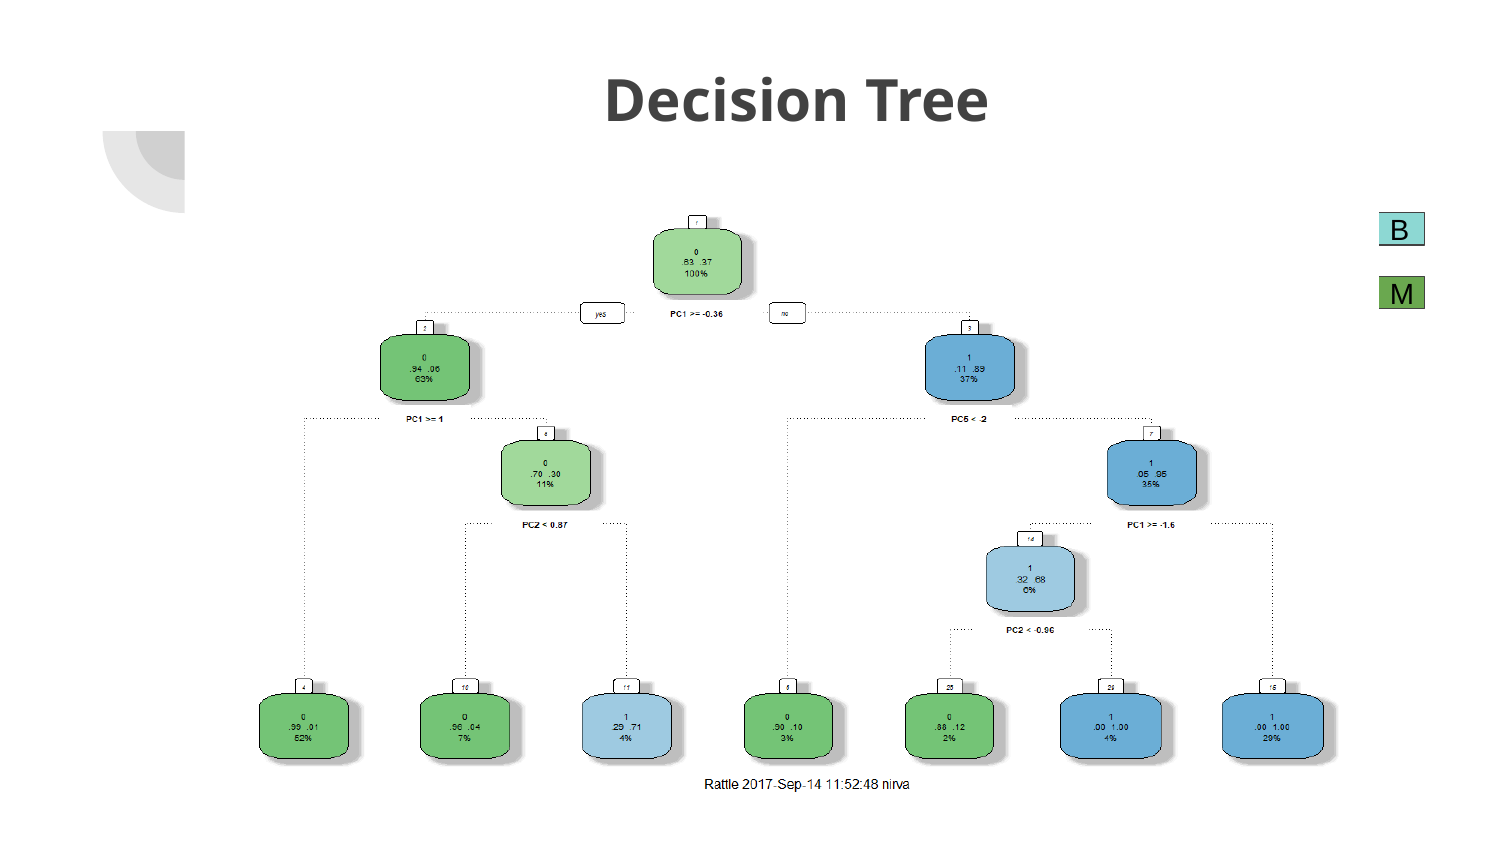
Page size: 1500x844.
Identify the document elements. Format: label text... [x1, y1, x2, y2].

text_box B [1379, 212, 1425, 246]
picture [202, 180, 1379, 793]
title Decision Tree [213, 48, 1368, 180]
text_box M [1379, 276, 1425, 309]
